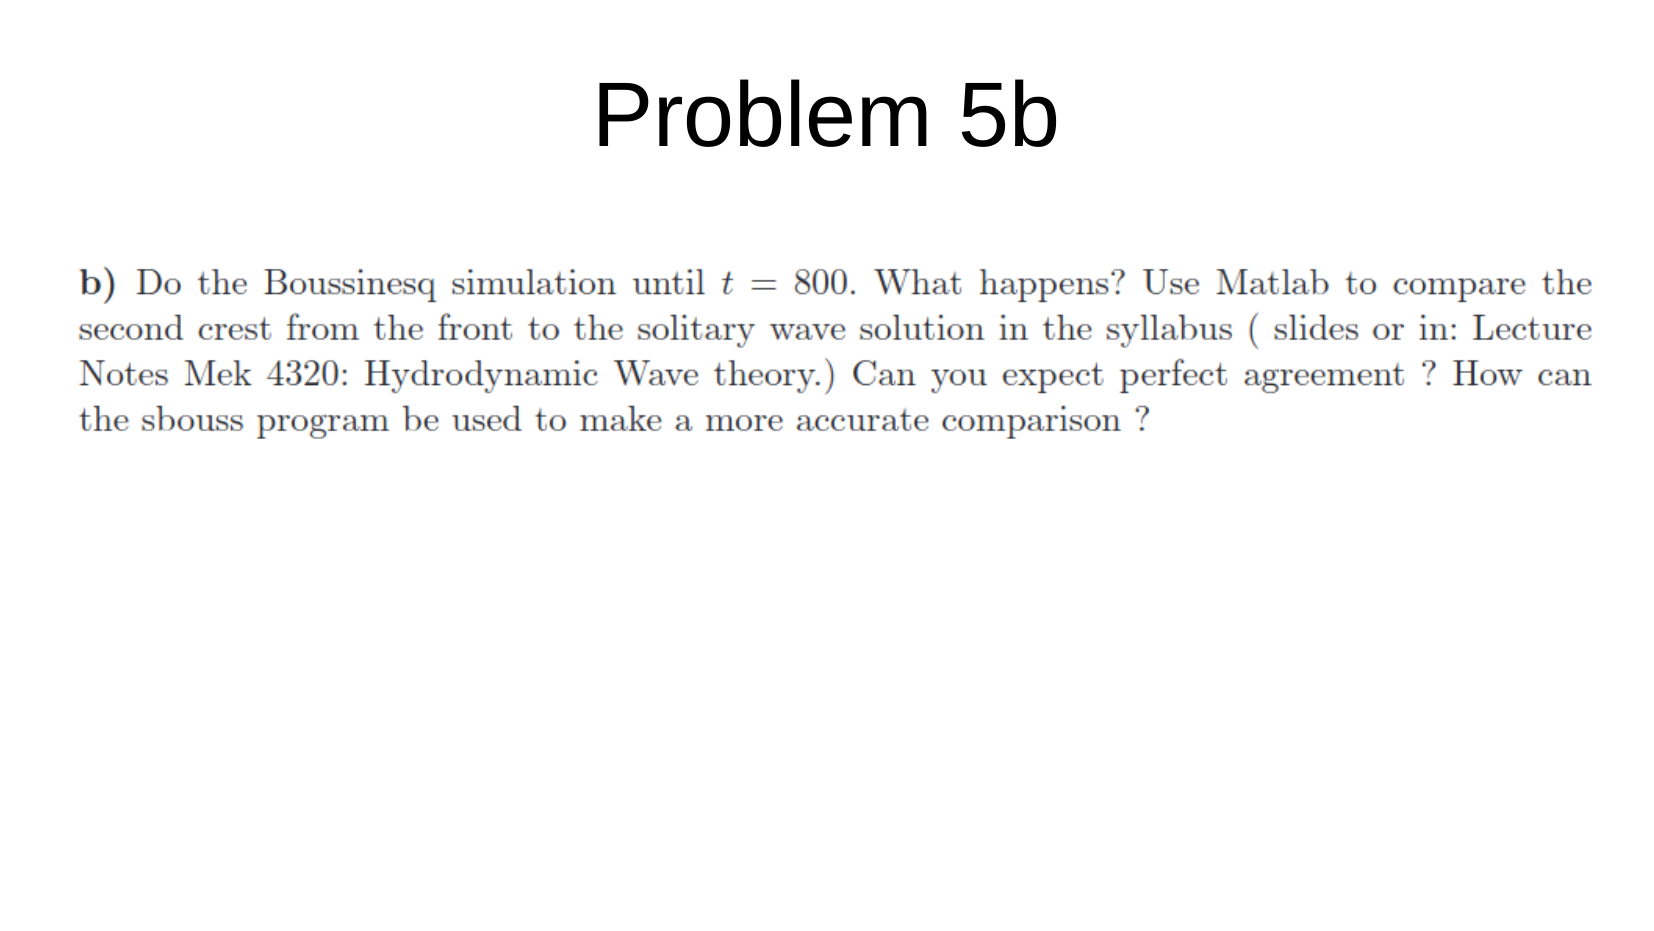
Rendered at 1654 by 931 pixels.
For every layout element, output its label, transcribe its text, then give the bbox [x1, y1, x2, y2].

title Problem 5b [82, 37, 1571, 193]
picture [48, 249, 1606, 451]
